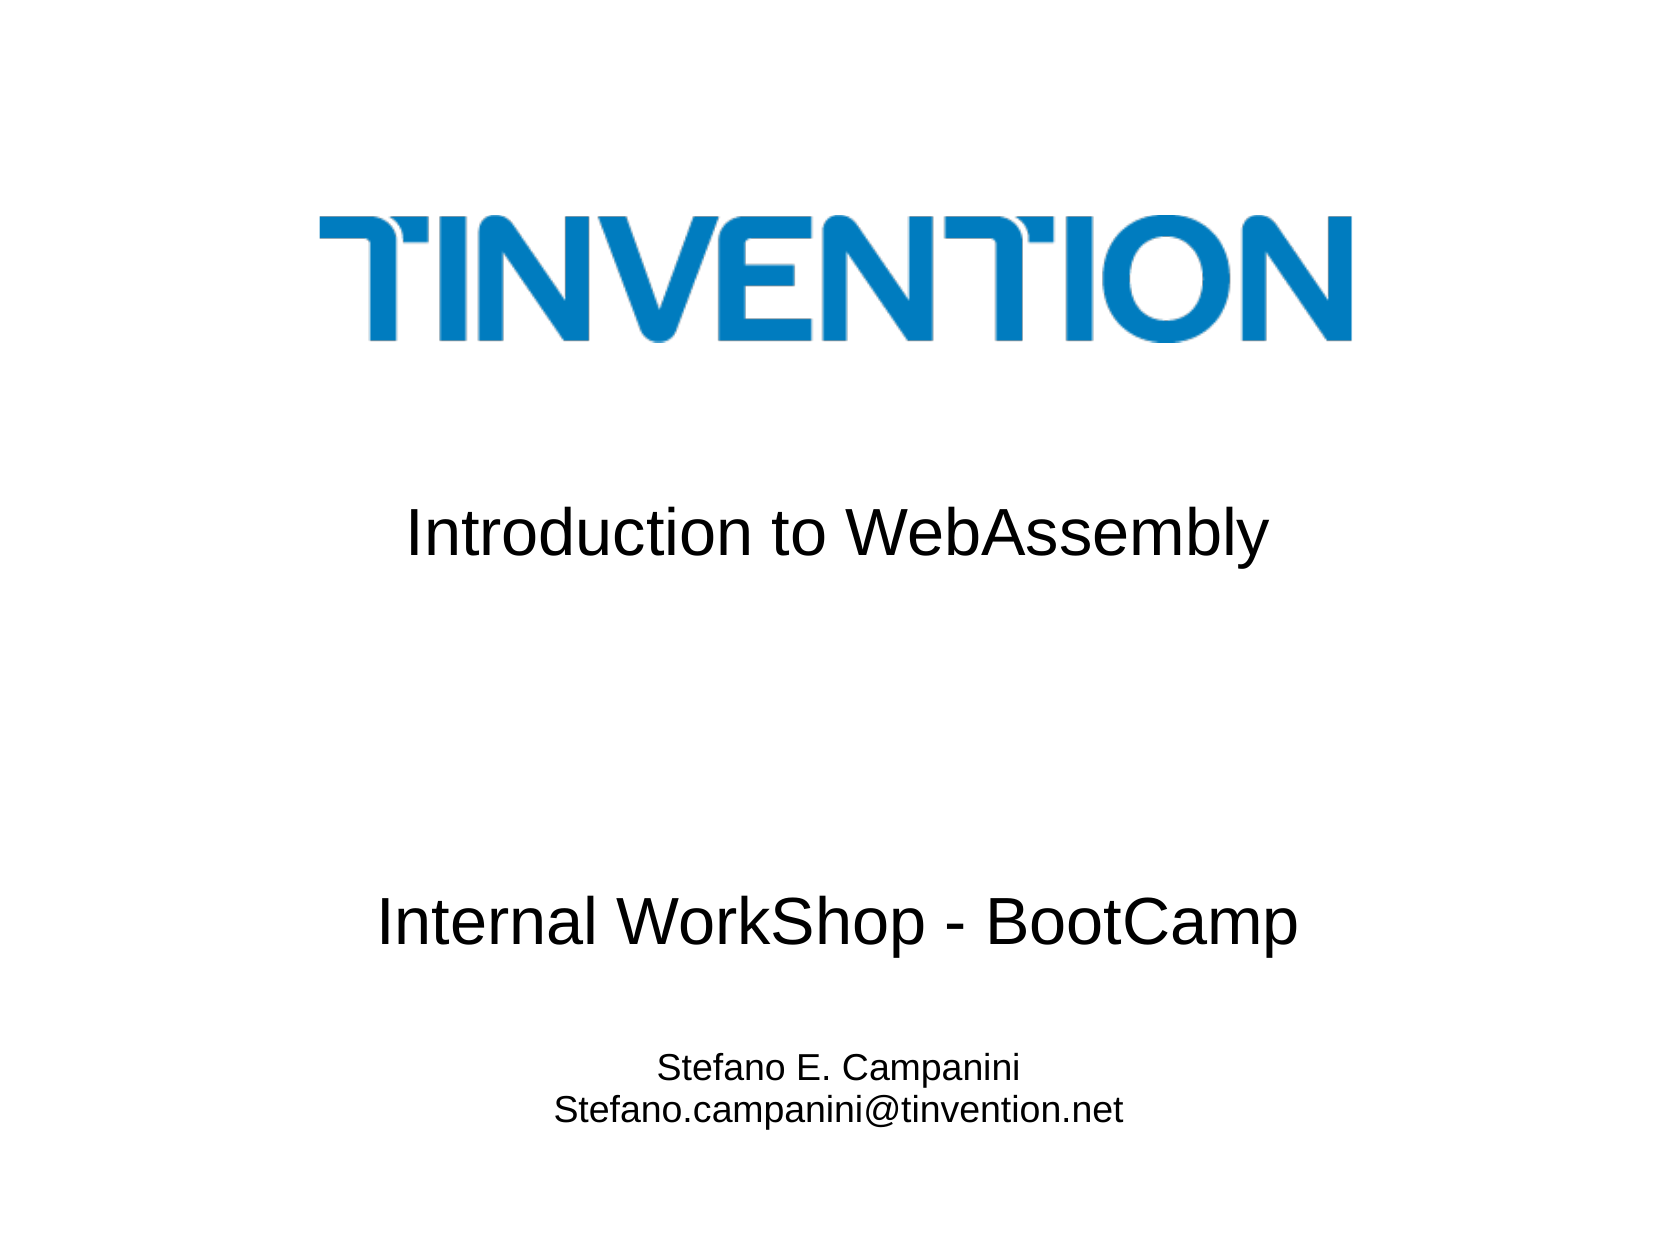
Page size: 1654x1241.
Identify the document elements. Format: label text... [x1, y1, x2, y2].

title Introduction to WebAssembly [94, 425, 1583, 633]
text_box Stefano E. Campanini Stefano.campanini@tinvention.net [501, 1039, 1176, 1181]
subtitle Internal WorkShop - BootCamp [94, 850, 1583, 986]
